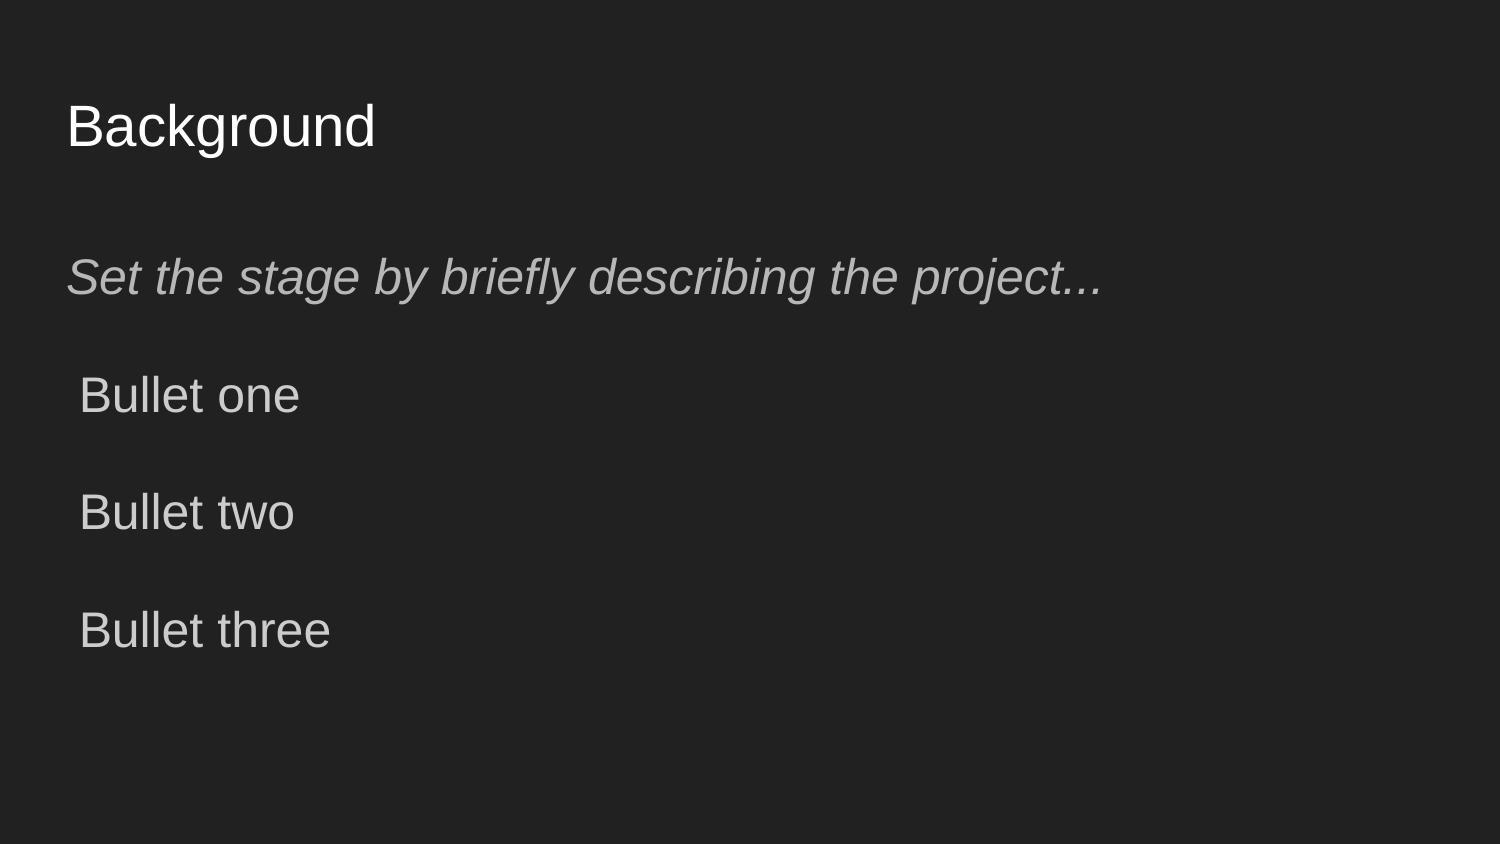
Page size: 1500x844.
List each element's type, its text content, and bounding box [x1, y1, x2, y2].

list Set the stage by briefly describing the project... Bullet one Bullet two Bullet three [51, 189, 1449, 750]
title Background [51, 72, 1449, 167]
